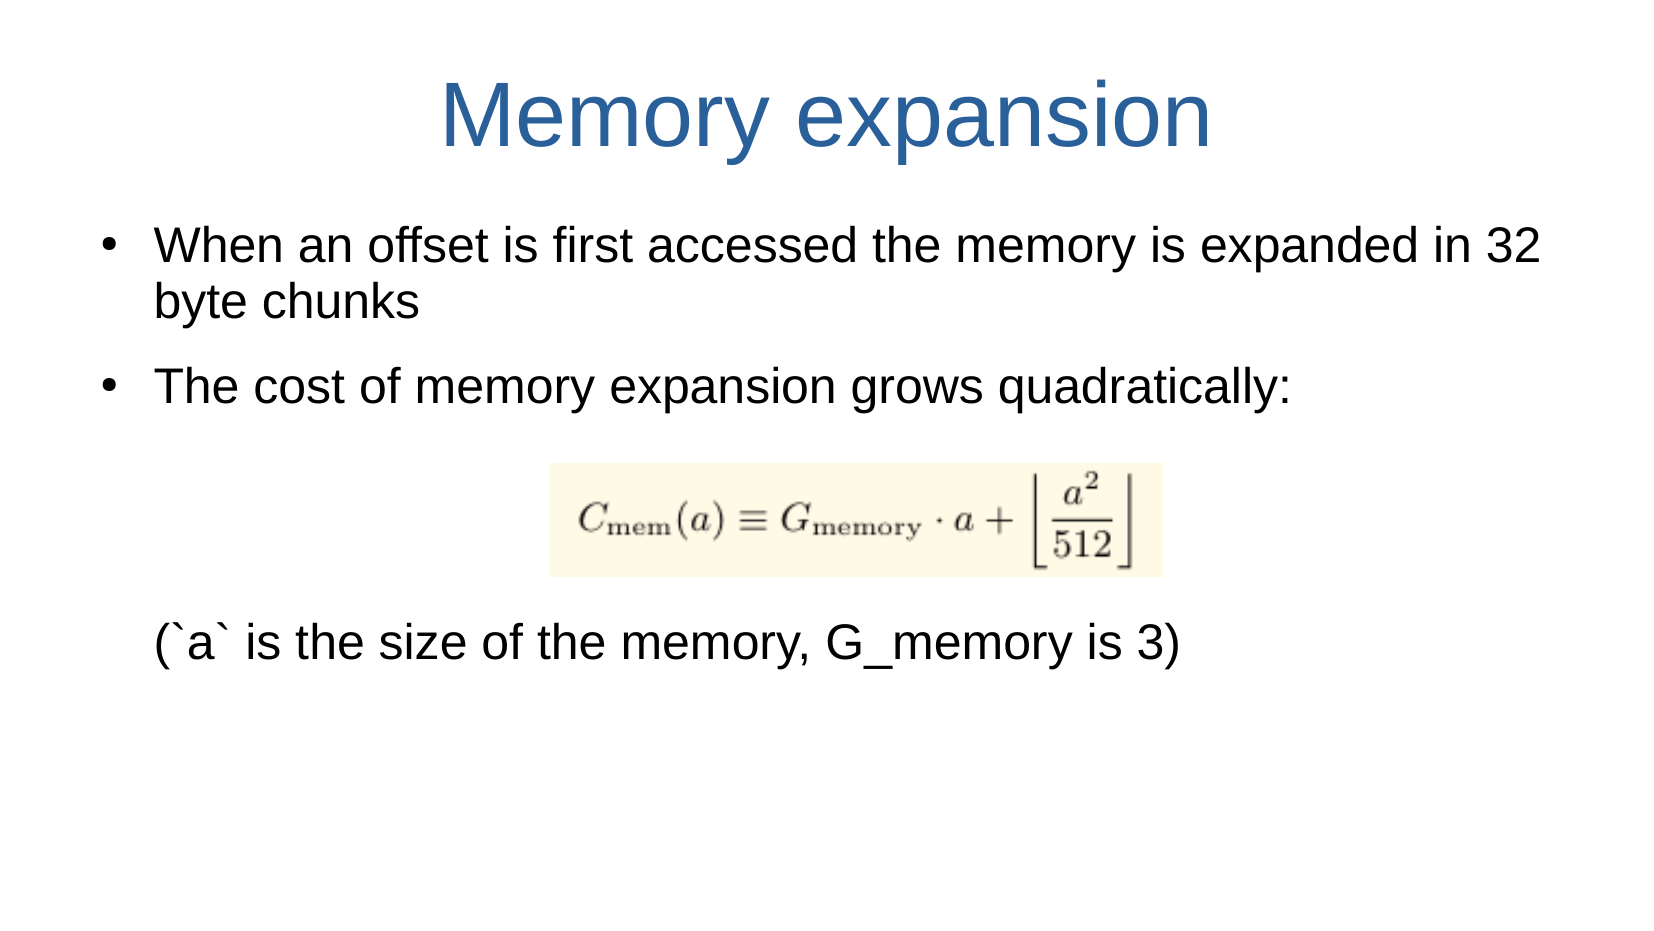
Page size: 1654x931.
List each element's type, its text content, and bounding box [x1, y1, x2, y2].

list When an offset is first accessed the memory is expanded in 32 byte chunks The cost of memory expansion grows quadratically: (`a` is the size of the memory, G_memory is 3) [82, 217, 1571, 758]
picture [549, 463, 1163, 577]
title Memory expansion [82, 37, 1571, 193]
